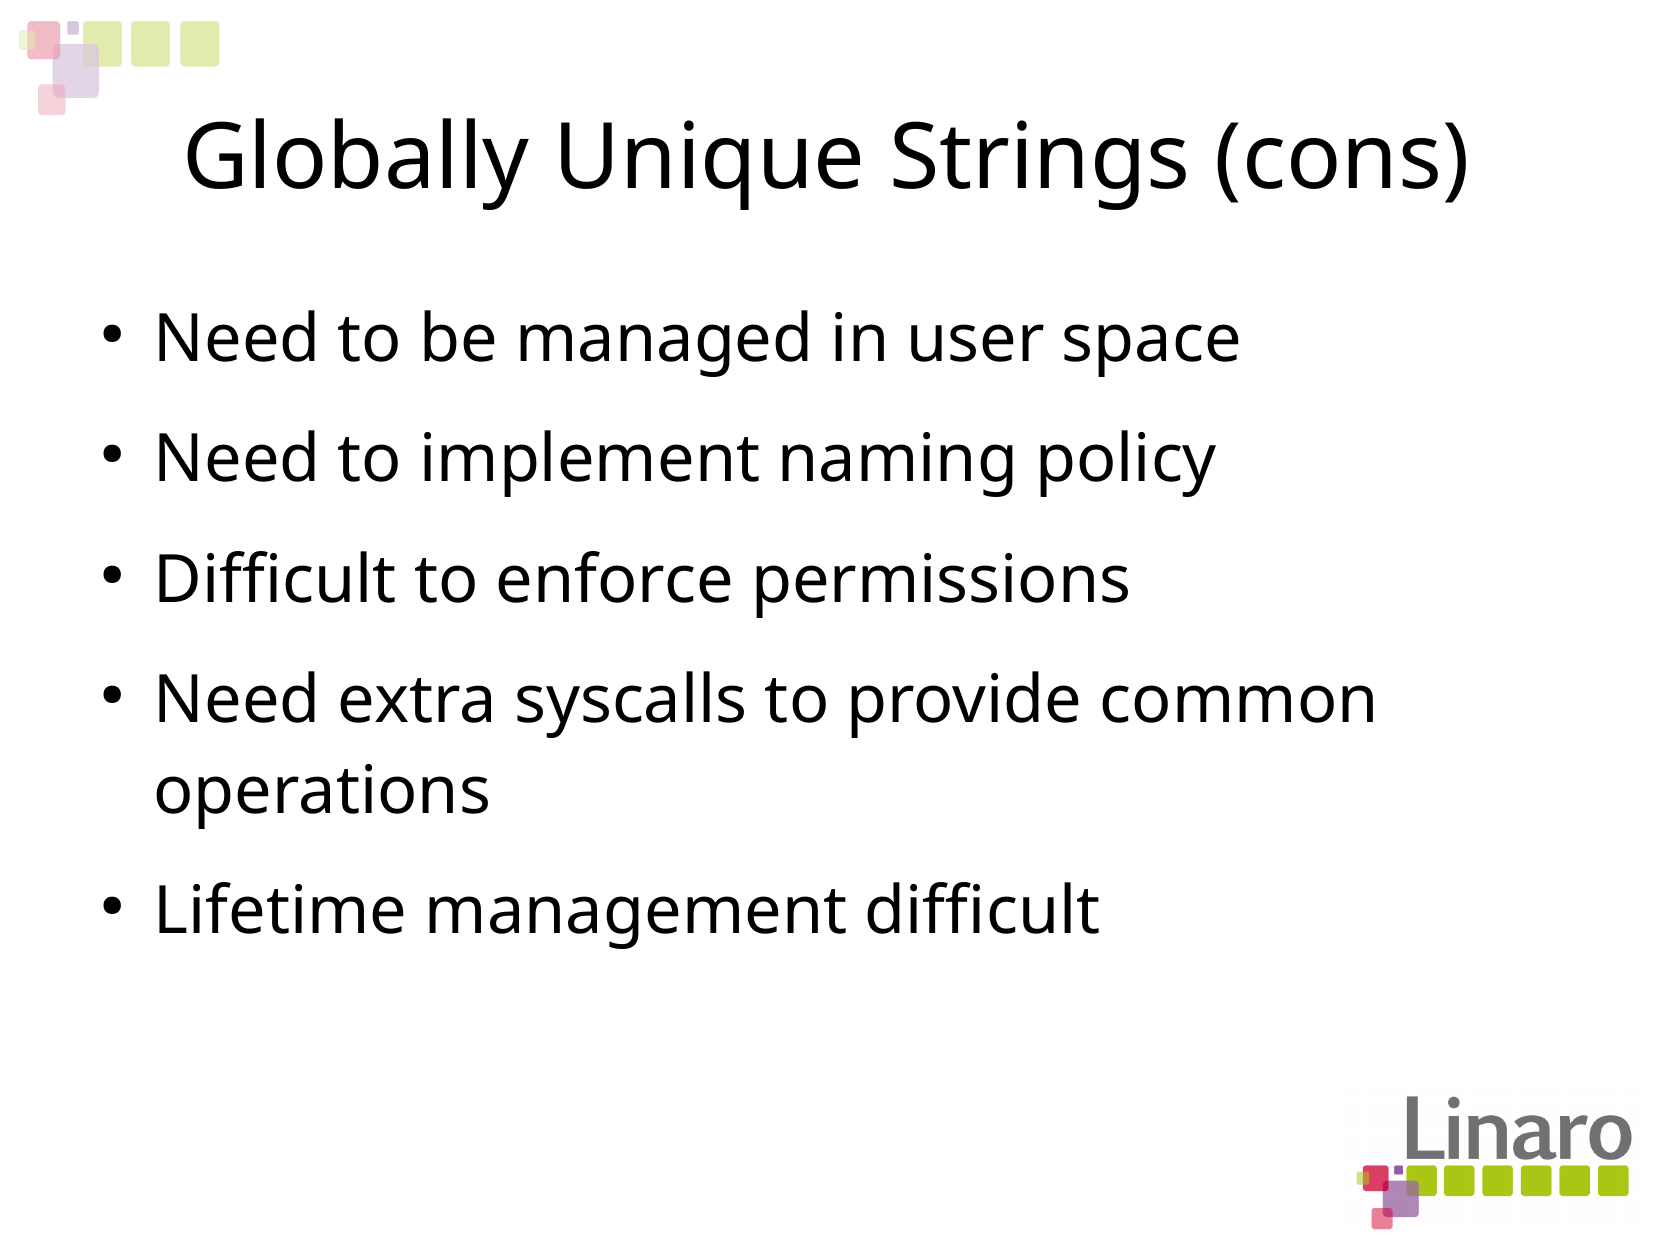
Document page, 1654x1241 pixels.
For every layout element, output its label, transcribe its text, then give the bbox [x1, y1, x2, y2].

list Need to be managed in user space Need to implement naming policy Difficult to enforce permissions Need extra syscalls to provide common operations Lifetime management difficult [82, 290, 1571, 1109]
title Globally Unique Strings (cons) [82, 49, 1571, 257]
picture [1343, 1087, 1644, 1238]
